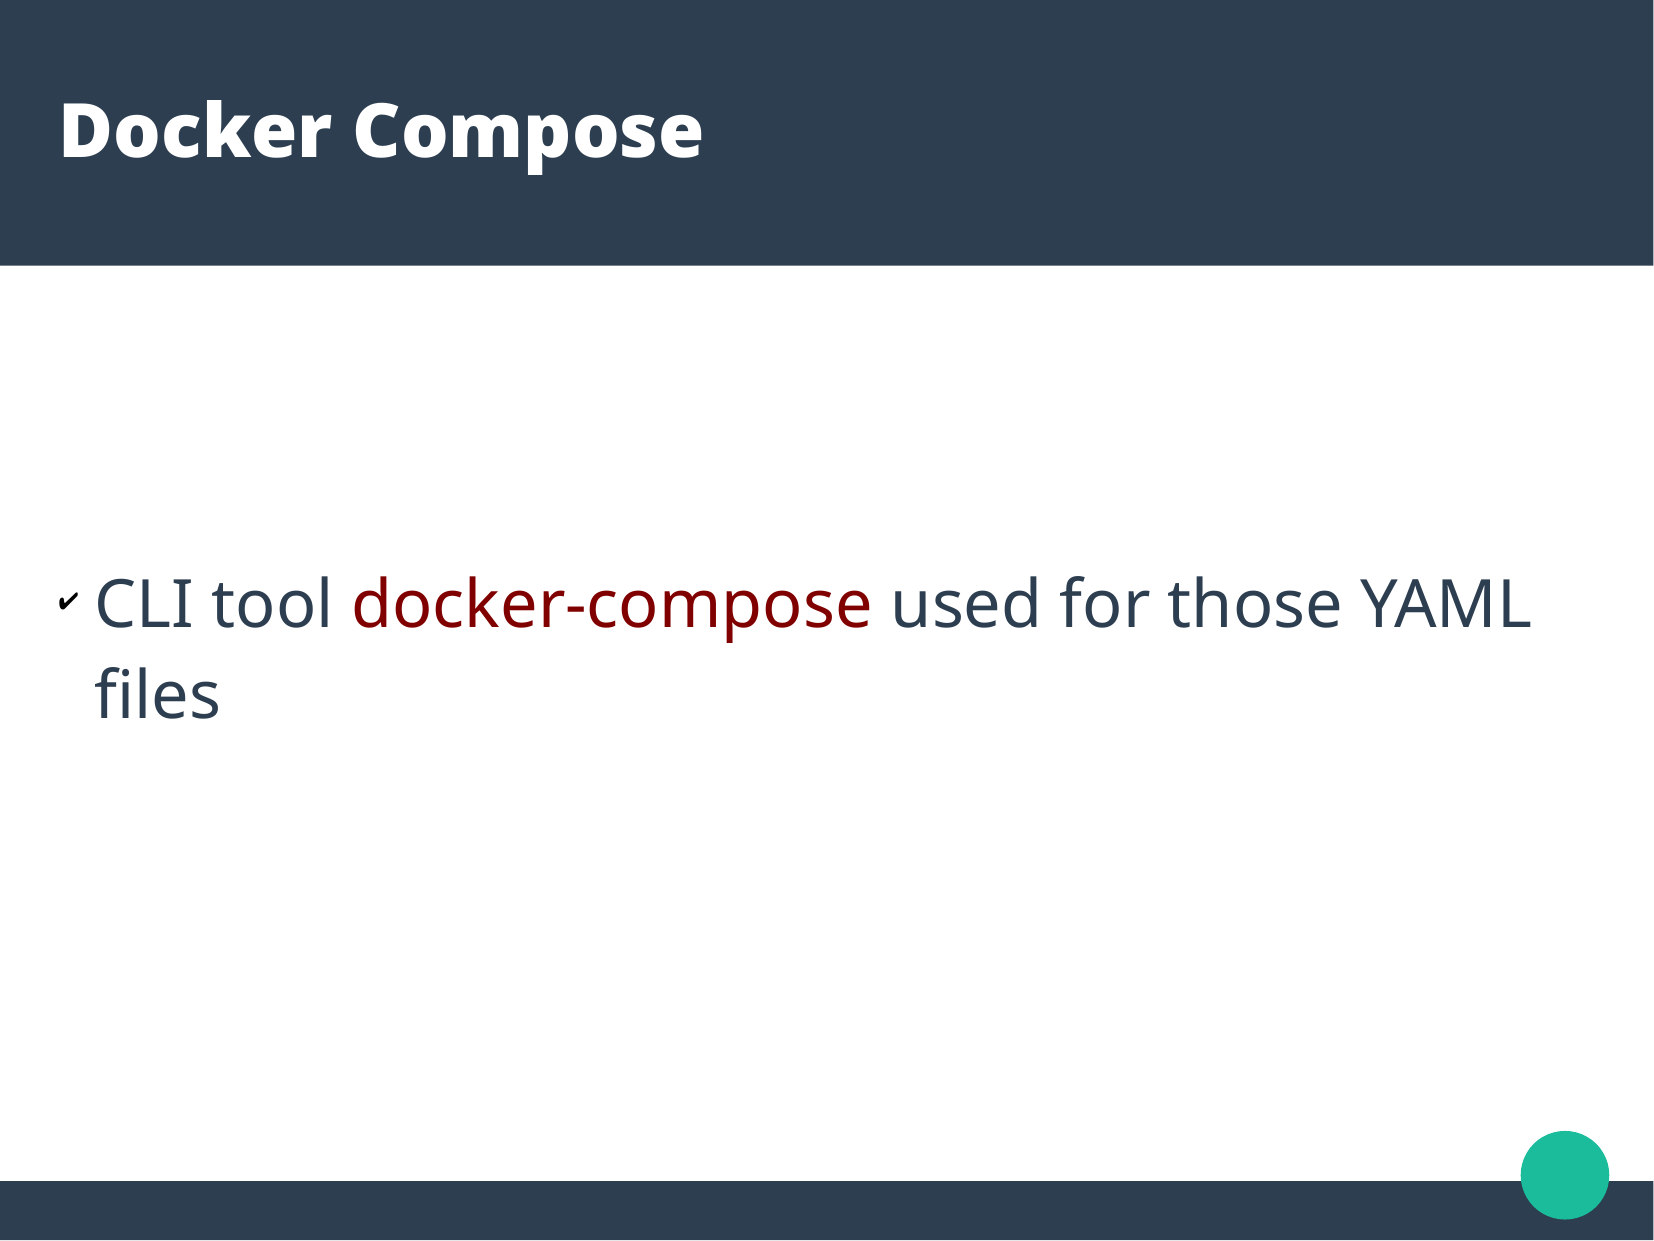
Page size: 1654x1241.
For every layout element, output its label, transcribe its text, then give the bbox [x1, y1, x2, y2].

subtitle CLI tool docker-compose used for those YAML files [59, 291, 1595, 1186]
title Docker Compose [59, 40, 1595, 216]
